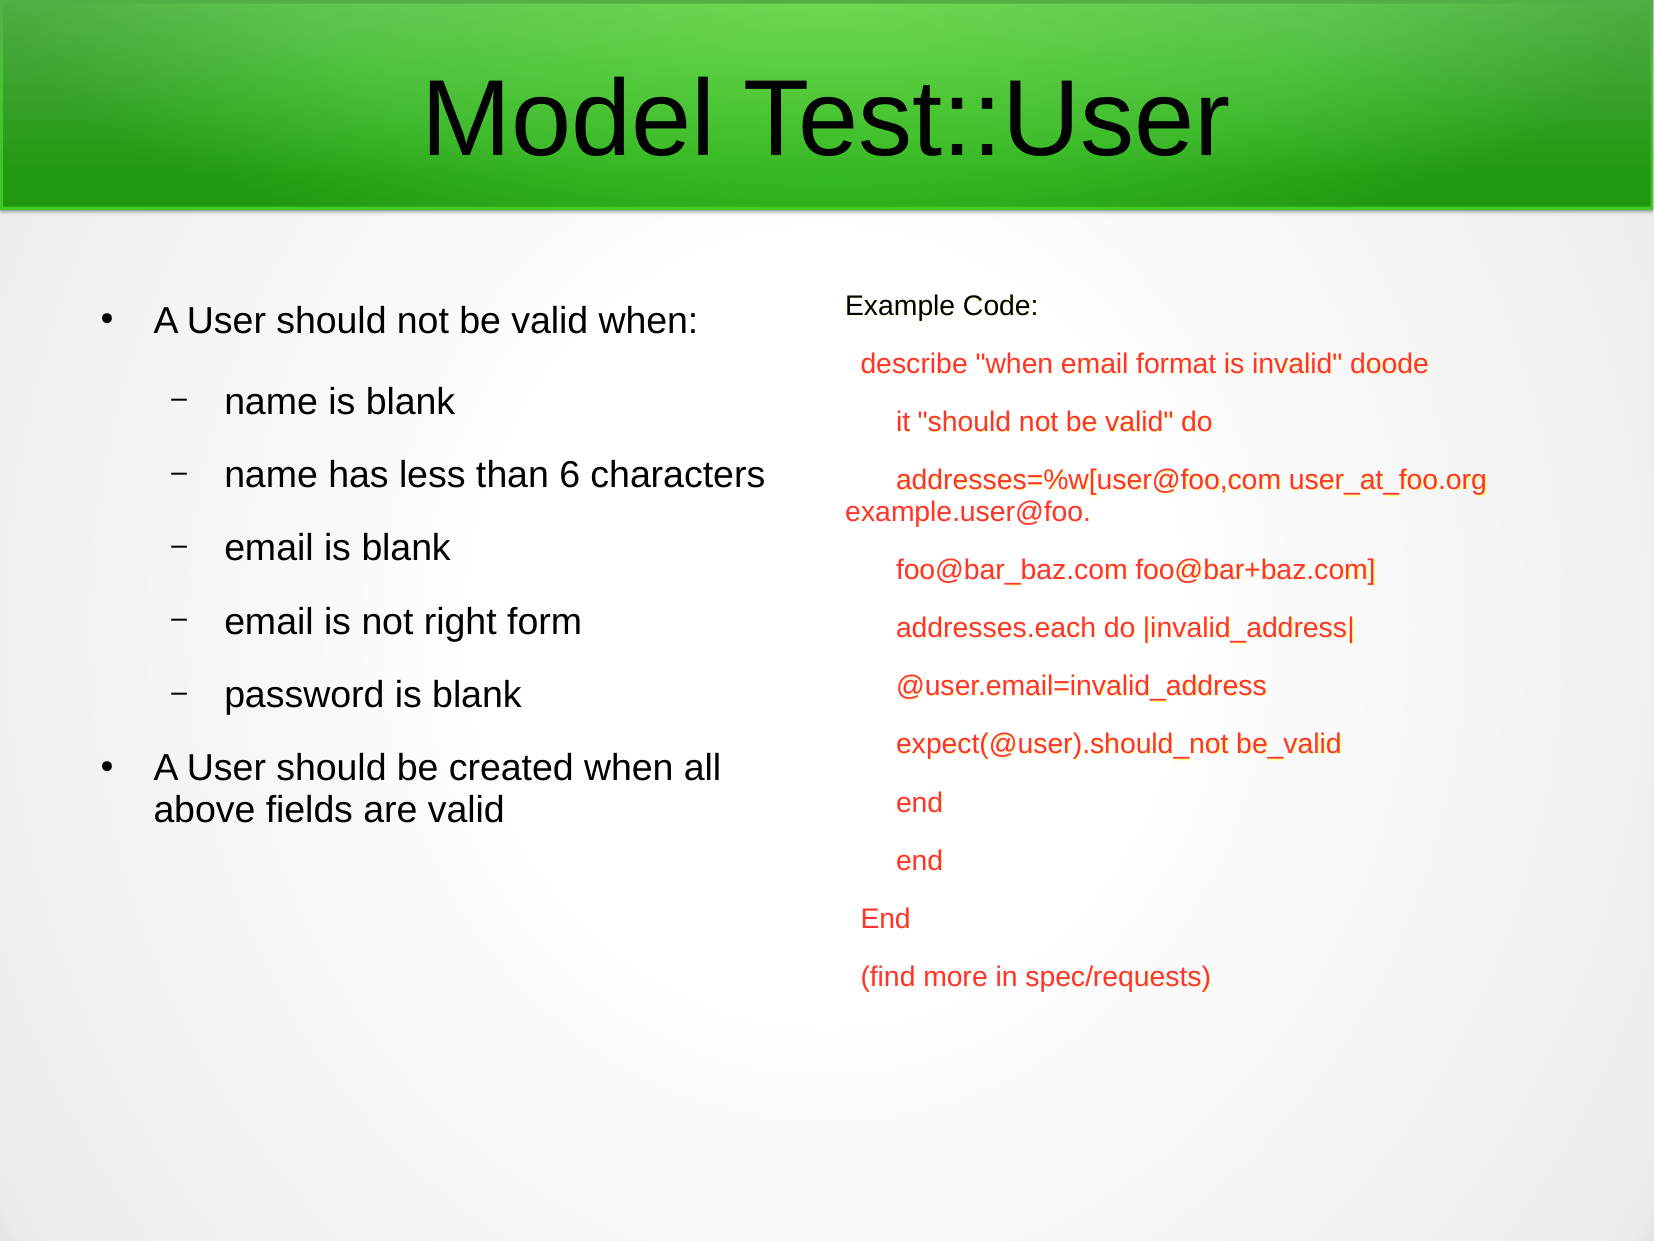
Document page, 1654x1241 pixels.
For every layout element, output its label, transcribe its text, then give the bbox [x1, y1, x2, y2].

list A User should not be valid when: name is blank name has less than 6 characters email is blank email is not right form password is blank A User should be created when all above fields are valid [82, 299, 809, 1019]
list Example Code: describe "when email format is invalid" doode it "should not be valid" do addresses=%w[user@foo,com user_at_foo.org example.user@foo. foo@bar_baz.com foo@bar+baz.com] addresses.each do |invalid_address| @user.email=invalid_address expect(@user).should_not be_valid end end End (find more in spec/requests) [845, 290, 1572, 1010]
title Model Test::User [82, 47, 1571, 189]
